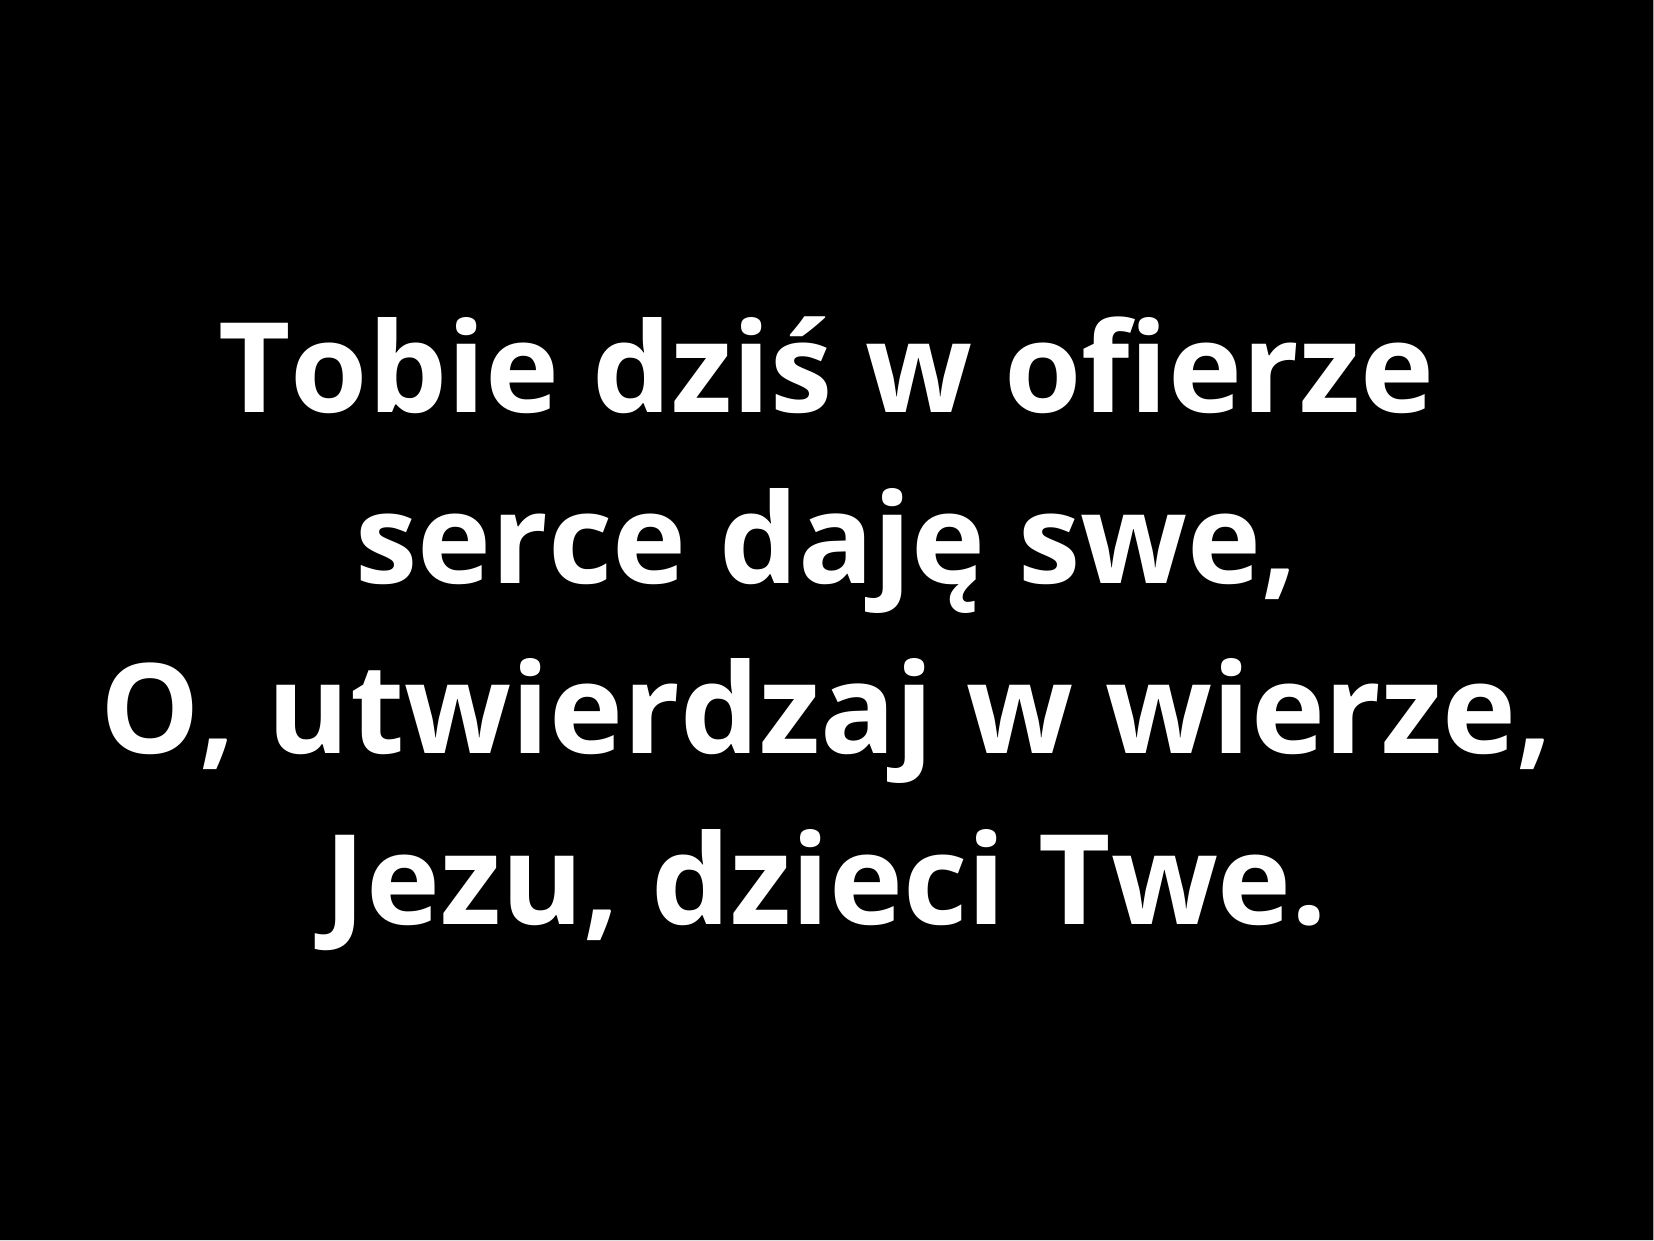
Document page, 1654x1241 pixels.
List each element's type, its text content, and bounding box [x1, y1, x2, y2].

title Tobie dziś w ofierze serce daję swe, O, utwierdzaj w wierze, Jezu, dzieci Twe. [0, 0, 1654, 1241]
